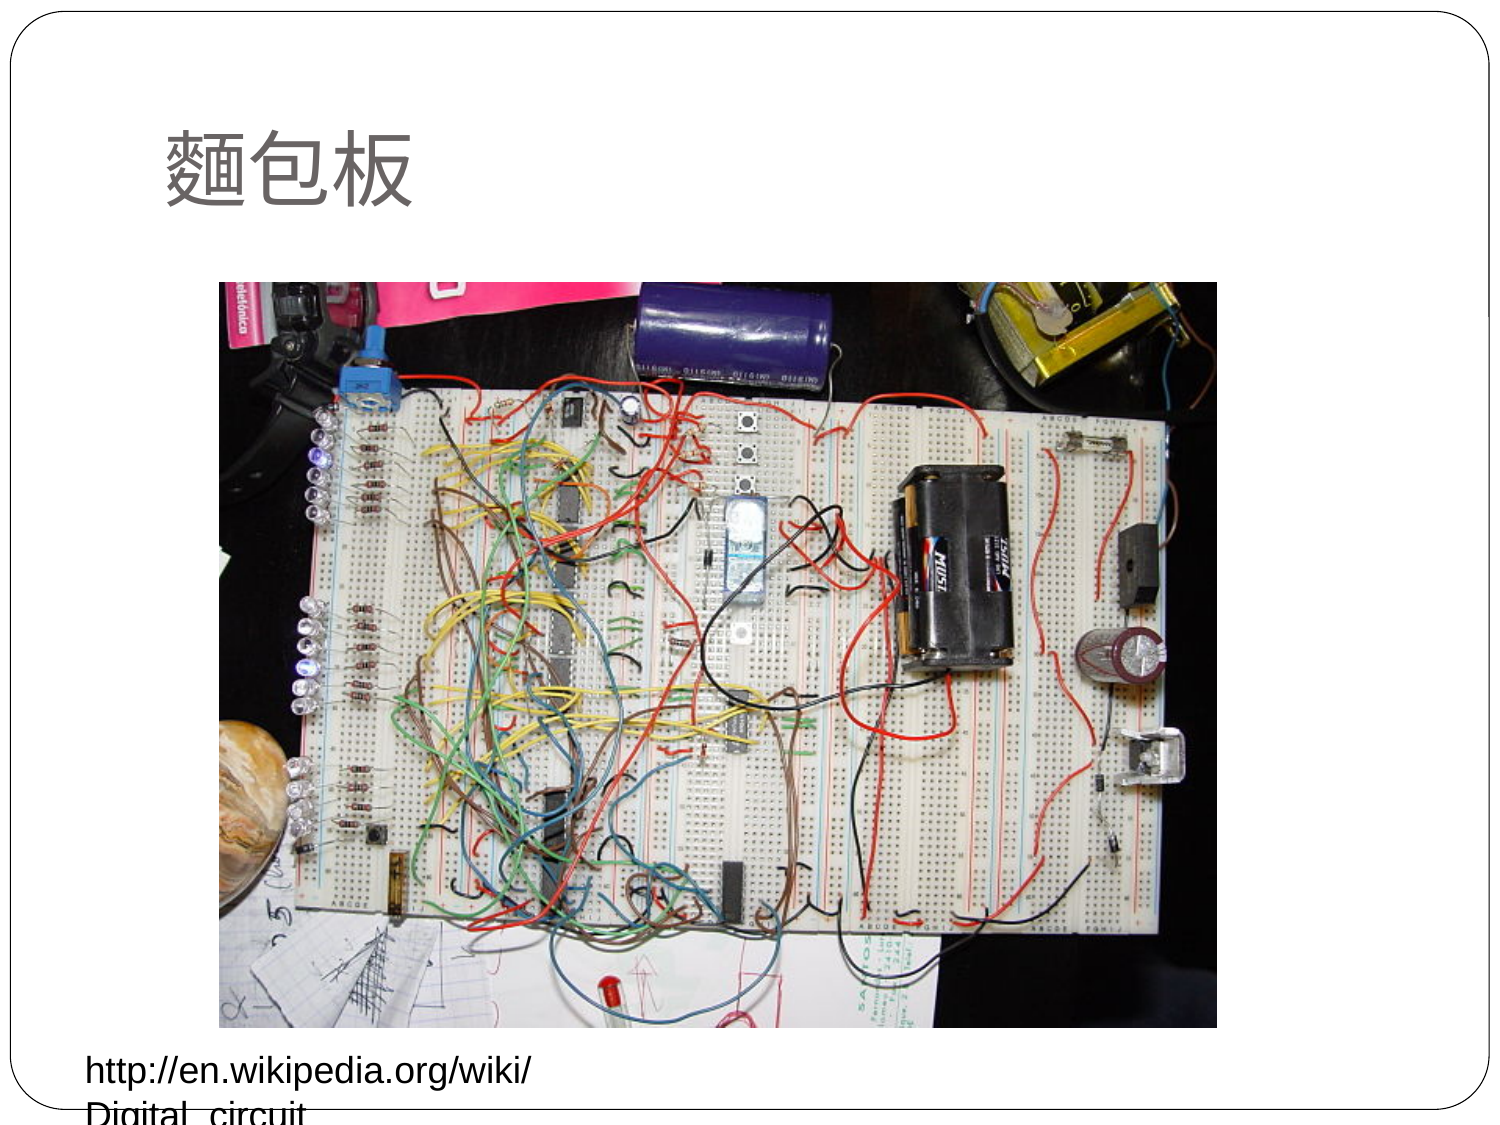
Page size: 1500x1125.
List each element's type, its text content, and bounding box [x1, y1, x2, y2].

picture [219, 282, 1217, 1028]
text_box http://en.wikipedia.org/wiki/Digital_circuit [70, 1038, 768, 1099]
title 麵包板 [150, 9, 1426, 233]
